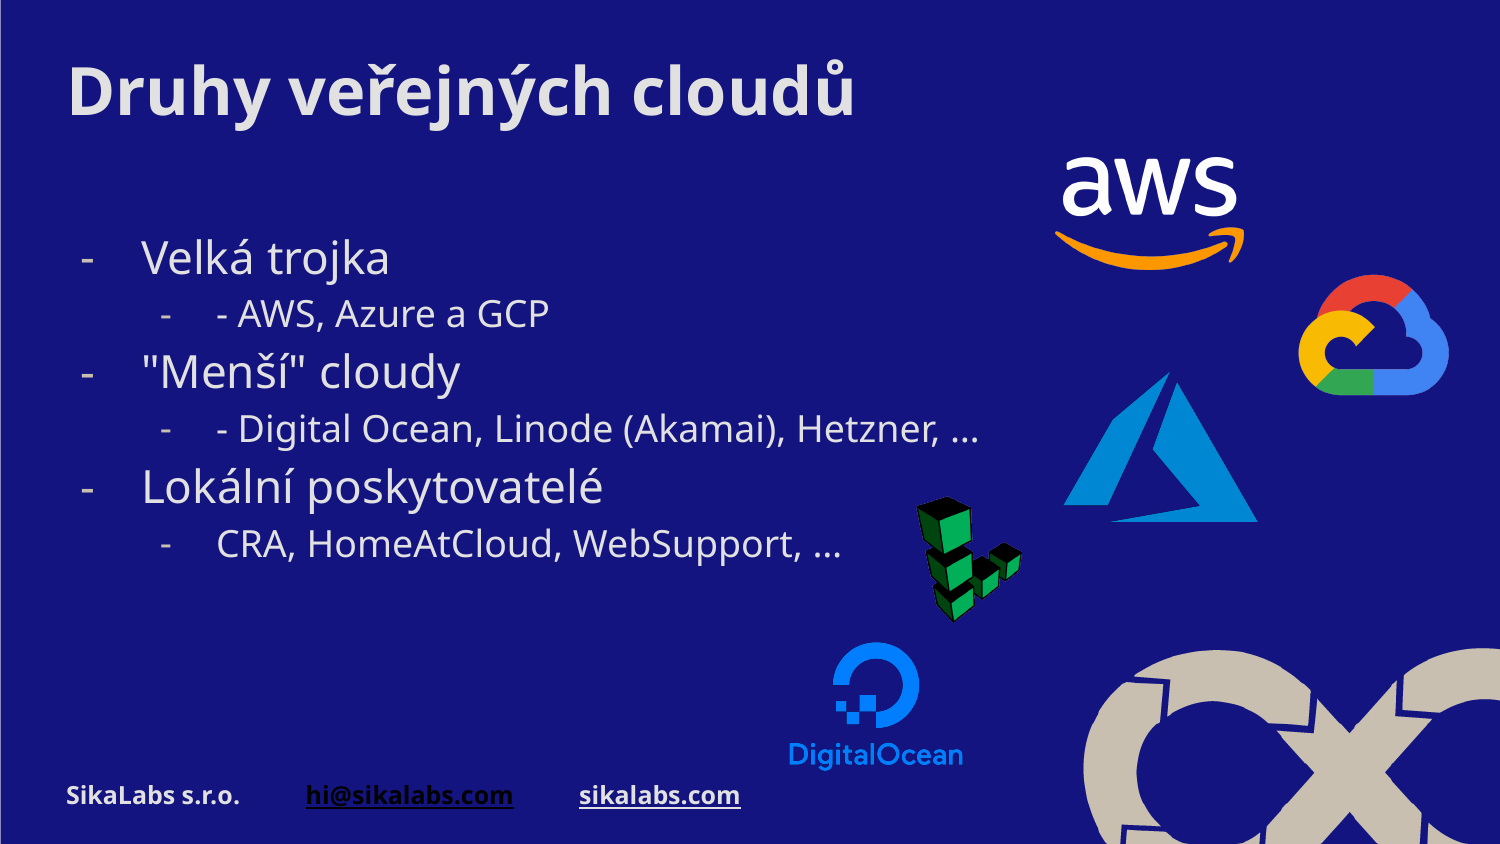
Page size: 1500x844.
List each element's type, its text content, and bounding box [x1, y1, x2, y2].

list Velká trojka - AWS, Azure a GCP "Menší" cloudy - Digital Ocean, Linode (Akamai), Hetzner, … Lokální poskytovatelé CRA, HomeAtCloud, WebSupport, … [51, 205, 1437, 688]
title Druhy veřejných cloudů [51, 33, 1449, 128]
picture [0, 0, 1500, 844]
